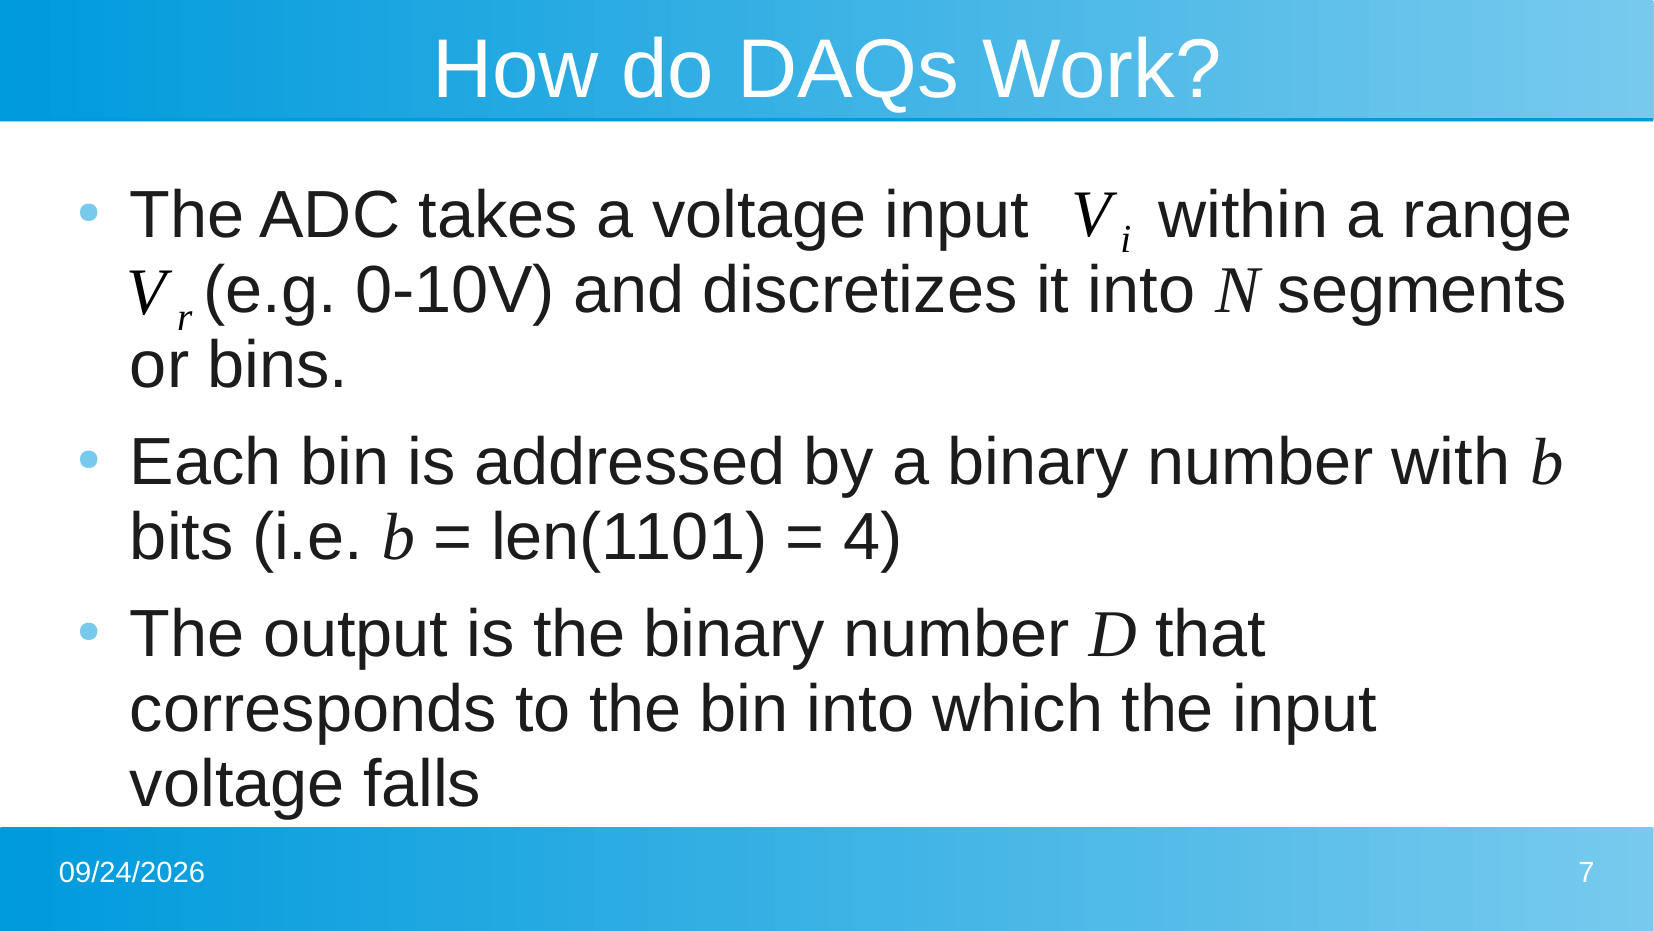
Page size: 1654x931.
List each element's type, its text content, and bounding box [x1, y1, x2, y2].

list The ADC takes a voltage input within a range (e.g. 0-10V) and discretizes it into N segments or bins. Each bin is addressed by a binary number with b bits (i.e. b = len(1101) = 4) The output is the binary number D that corresponds to the bin into which the input voltage falls [59, 177, 1595, 768]
chart [120, 255, 200, 339]
title How do DAQs Work​? [59, 22, 1595, 116]
chart [1065, 177, 1139, 261]
chart [770, 437, 889, 497]
